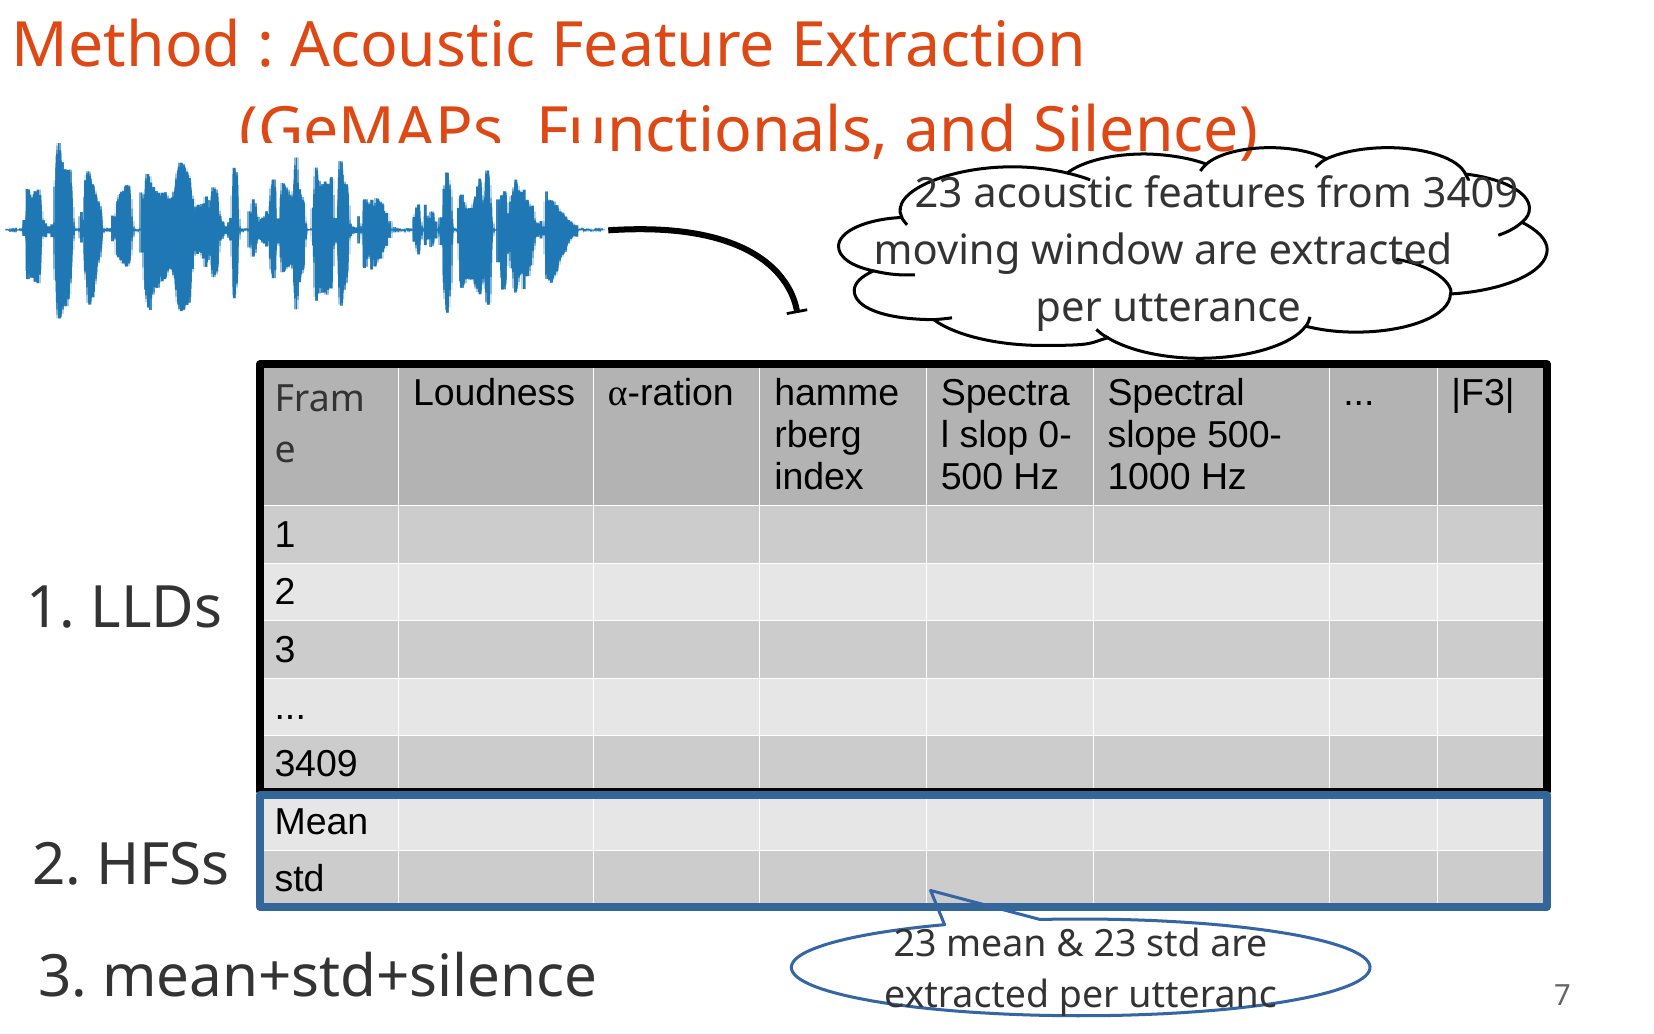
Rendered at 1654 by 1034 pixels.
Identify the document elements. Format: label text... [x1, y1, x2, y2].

table_cell [1438, 564, 1543, 620]
table_cell [1438, 799, 1543, 850]
table_header Spectral slope 500-1000 Hz [1094, 368, 1329, 505]
table_header ... [1330, 368, 1437, 505]
table_cell [1094, 621, 1329, 678]
table_cell [594, 851, 759, 903]
table_cell [399, 564, 593, 620]
table_cell 1 [264, 506, 398, 563]
table_cell [760, 799, 926, 850]
table_cell [927, 621, 1093, 678]
table_cell [399, 799, 593, 850]
table_cell [1330, 799, 1437, 850]
table_cell [1330, 564, 1437, 620]
table_header α-ration [594, 368, 759, 505]
table_cell [927, 506, 1093, 563]
table_cell [399, 736, 593, 788]
table_cell [927, 564, 1093, 620]
table_header |F3| [1438, 368, 1543, 505]
table_cell [760, 564, 926, 620]
table_cell [927, 799, 1093, 850]
text_box 2. HFSs [17, 814, 249, 896]
table_header Loudness [399, 368, 593, 505]
table_cell [1330, 851, 1437, 903]
table_cell [1330, 679, 1437, 735]
table_cell [1094, 506, 1329, 563]
table_cell 3 [264, 621, 398, 678]
table_cell [1094, 851, 1329, 903]
table_cell [399, 851, 593, 903]
table_cell [1438, 851, 1543, 903]
table_cell std [264, 851, 398, 903]
table_cell [927, 851, 1093, 903]
text_box 23 mean & 23 std are extracted per utteranc [791, 890, 1371, 1016]
table_cell 2 [284, 564, 398, 620]
table_cell [760, 506, 926, 563]
table_cell [1438, 506, 1543, 563]
table_cell 2 [284, 581, 289, 592]
table_header Frame [264, 368, 398, 505]
table_cell [594, 799, 759, 850]
text_box 3. mean+std+silence [23, 927, 592, 1008]
table_cell ... [264, 679, 398, 735]
table_cell [594, 679, 759, 735]
table_cell [927, 679, 1093, 735]
table_cell [594, 564, 759, 620]
table_cell [594, 736, 759, 788]
table_cell [927, 736, 1093, 788]
table_cell [399, 621, 593, 678]
table_cell [399, 506, 593, 563]
table_cell [760, 736, 926, 788]
table_cell [760, 679, 926, 735]
table_cell [594, 506, 759, 563]
picture [5, 143, 605, 319]
title Method : Acoustic Feature Extraction (GeMAPs, Functionals, and Silence) [11, 11, 1400, 158]
table_cell [1330, 736, 1437, 788]
table_cell [1094, 564, 1329, 620]
table_cell [594, 621, 759, 678]
text_box 23 acoustic features from 3409 moving window are extracted per utterance [838, 147, 1548, 359]
table_cell [1094, 736, 1329, 788]
table_cell 3409 [264, 736, 398, 788]
table_cell [1438, 679, 1543, 735]
table_cell [760, 851, 926, 903]
table_cell [1094, 679, 1329, 735]
table_cell [1438, 736, 1543, 788]
table_header Spectral slop 0-500 Hz [927, 368, 1093, 505]
table_cell [399, 679, 593, 735]
table_cell [1330, 621, 1437, 678]
table_cell [1438, 621, 1543, 678]
table_cell [760, 621, 926, 678]
table_cell [1330, 506, 1437, 563]
table_header hammerberg index [760, 368, 926, 505]
table_cell [1094, 799, 1329, 850]
table_cell Mean [264, 799, 398, 850]
text_box 1. LLDs [11, 557, 284, 638]
